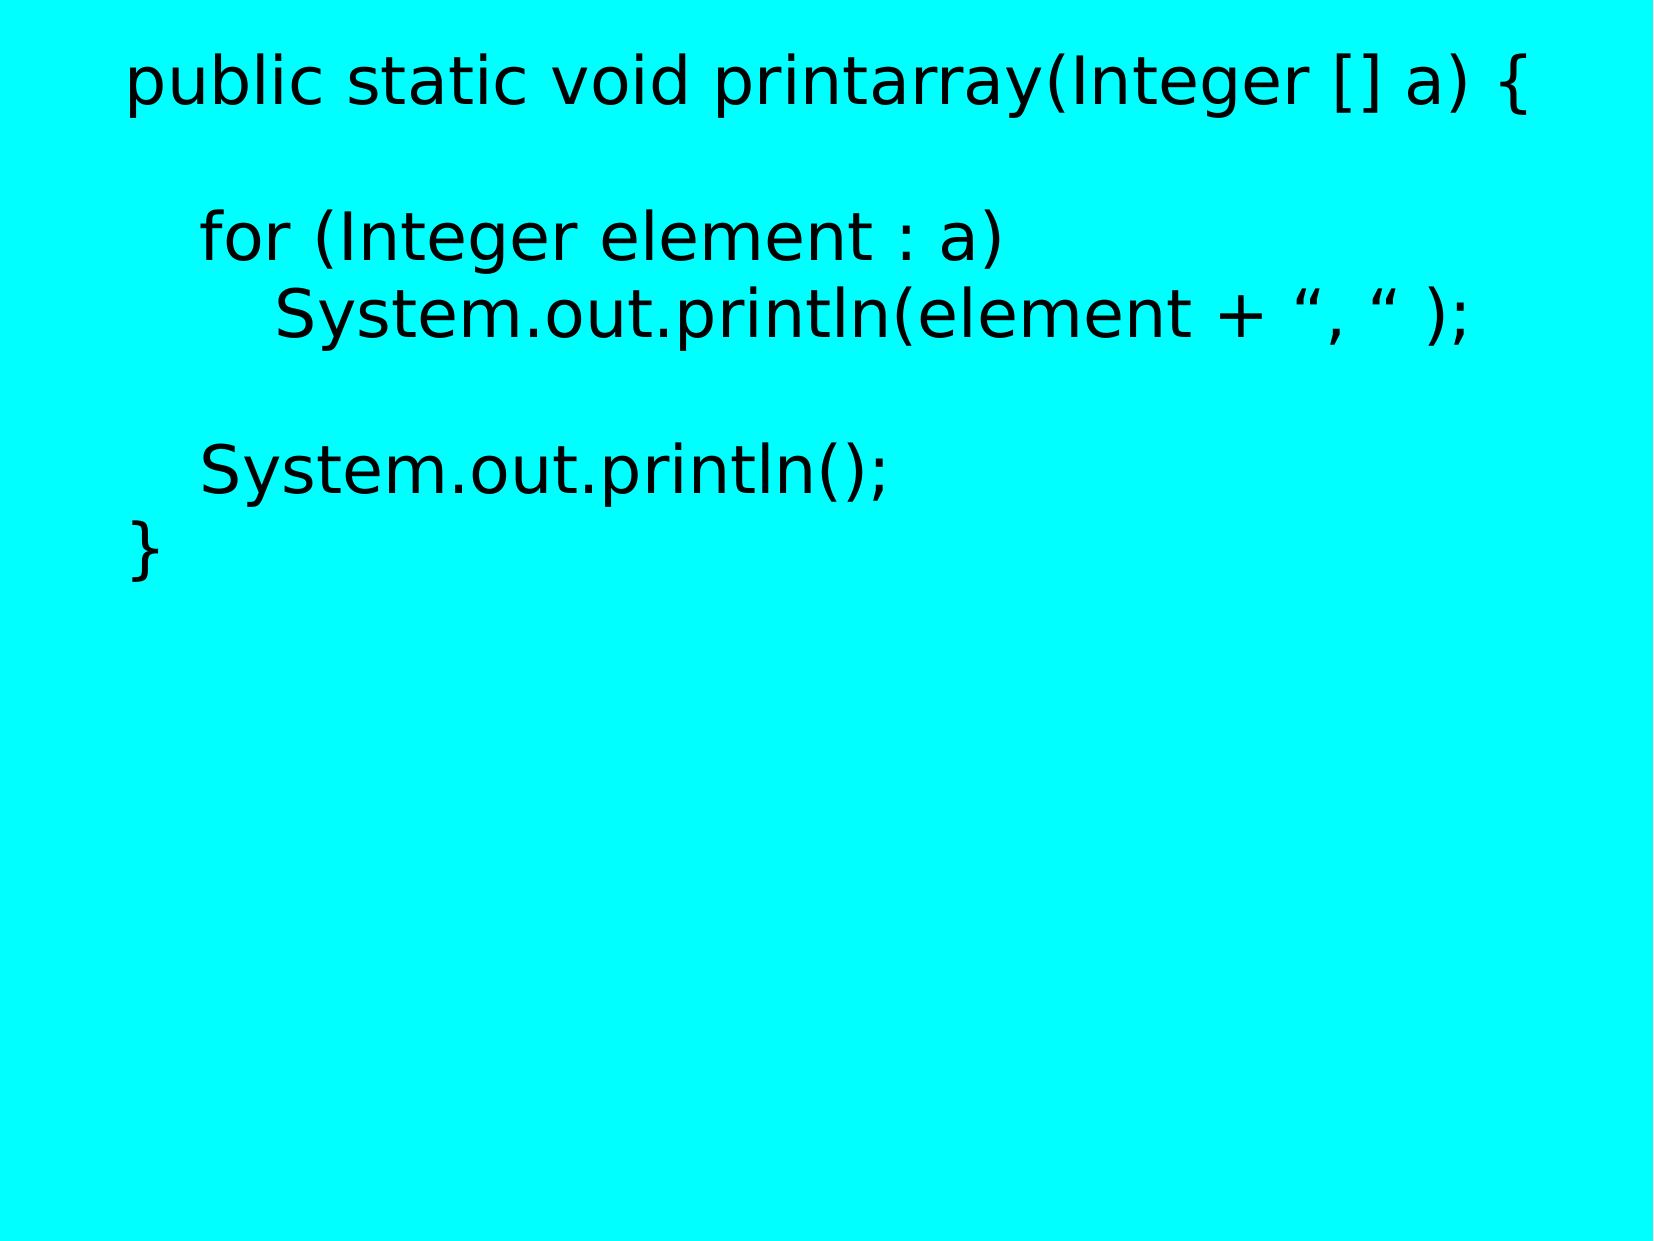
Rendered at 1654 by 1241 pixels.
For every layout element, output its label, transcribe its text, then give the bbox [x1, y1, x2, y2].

title public static void printarray(Integer [] a) { for (Integer element : a) System.out.println(element + “, “ ); System.out.println(); } [124, 42, 1613, 821]
